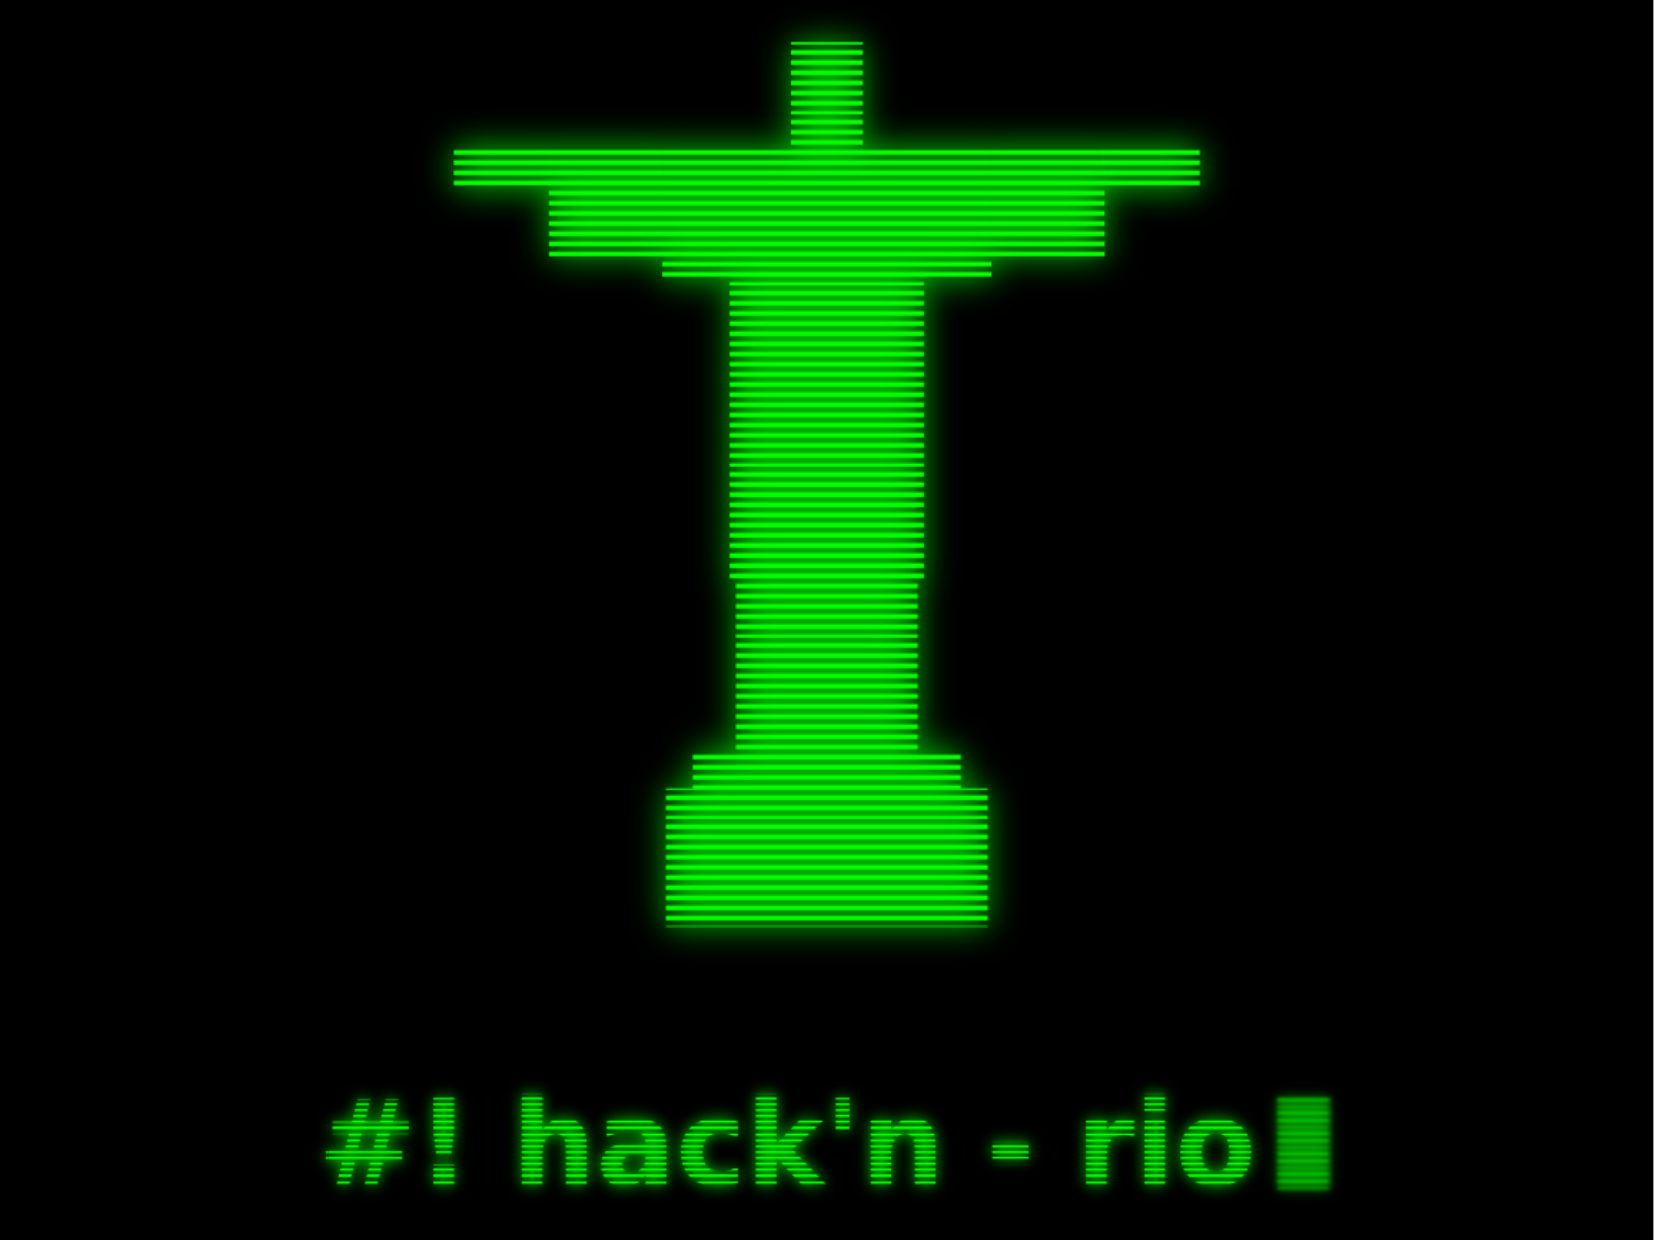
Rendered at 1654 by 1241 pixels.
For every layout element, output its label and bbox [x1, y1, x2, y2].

picture [309, 3, 1345, 1205]
